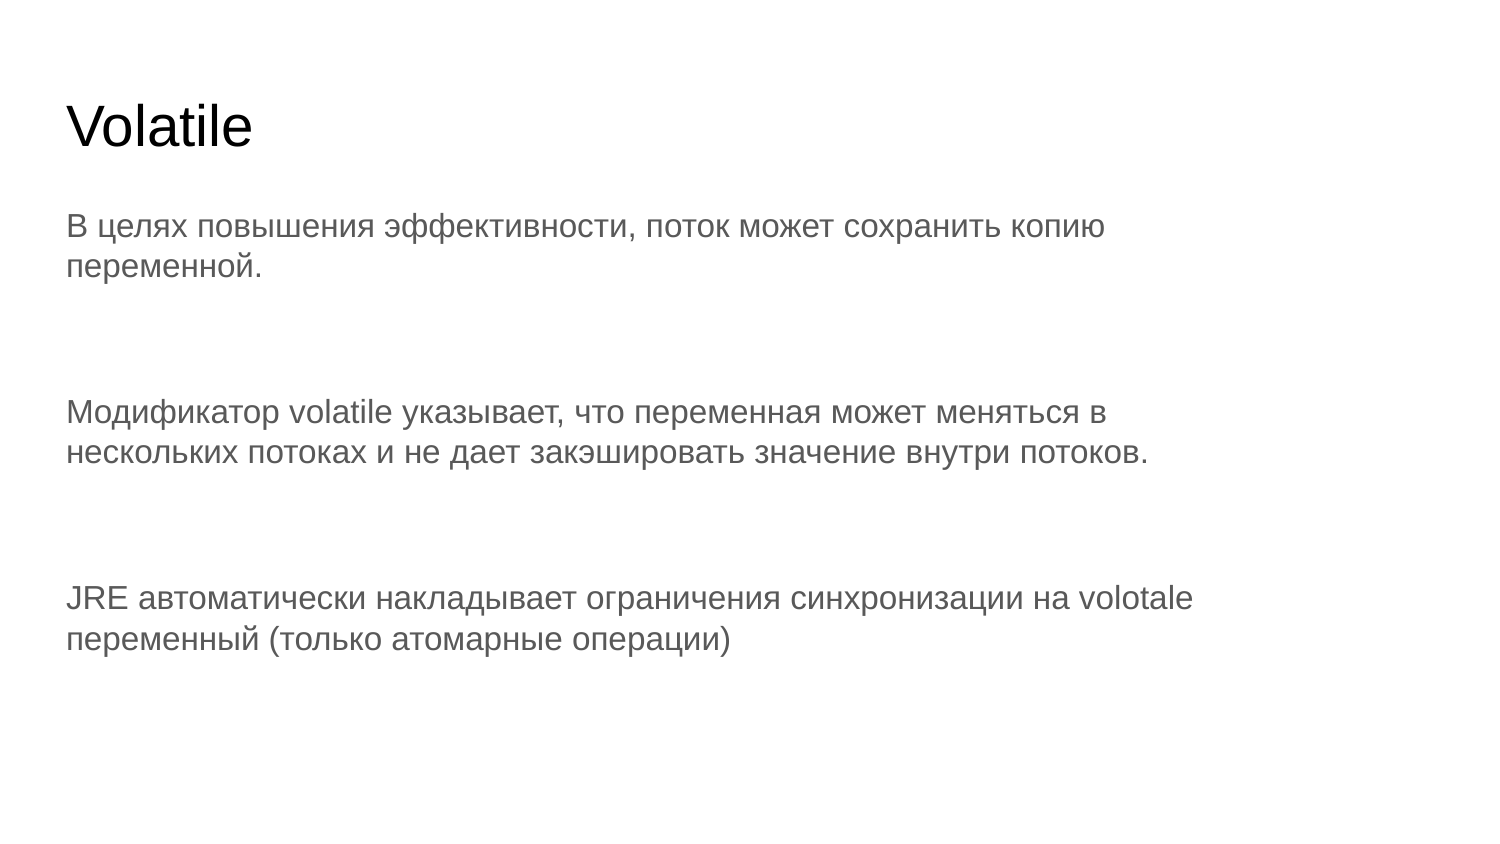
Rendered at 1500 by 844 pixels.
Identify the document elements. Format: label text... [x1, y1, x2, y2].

title Volatile [51, 72, 1449, 167]
list В целях повышения эффективности, поток может сохранить копию переменной. Модификатор volatile указывает, что переменная может меняться в нескольких потоках и не дает закэшировать значение внутри потоков. JRE автоматически накладывает ограничения синхронизации на volotale переменный (только атомарные операции) [51, 189, 1284, 750]
